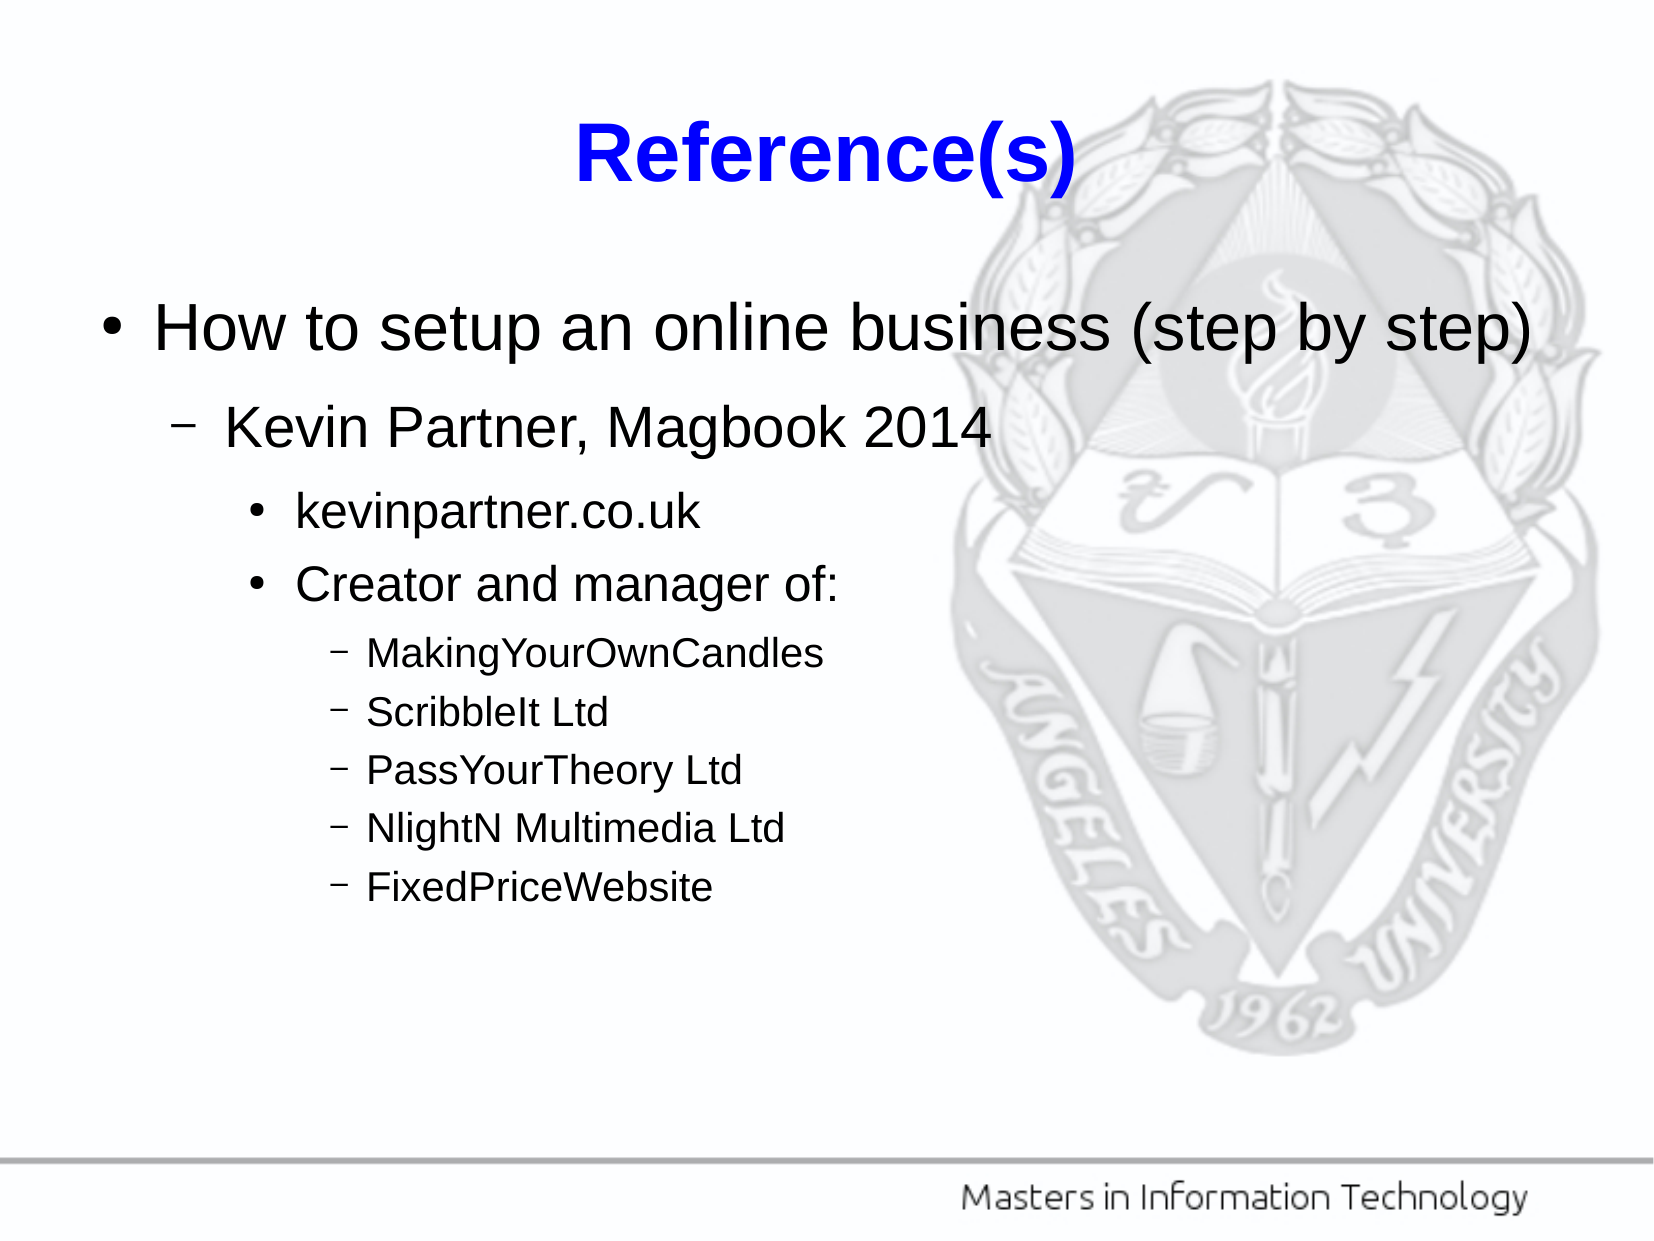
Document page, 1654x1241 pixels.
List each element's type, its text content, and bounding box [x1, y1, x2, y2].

title Reference(s) [82, 49, 1571, 257]
list How to setup an online business (step by step) Kevin Partner, Magbook 2014 kevinpartner.co.uk Creator and manager of: MakingYourOwnCandles ScribbleIt Ltd PassYourTheory Ltd NlightN Multimedia Ltd FixedPriceWebsite [82, 290, 1571, 1010]
picture [0, 0, 1654, 1241]
